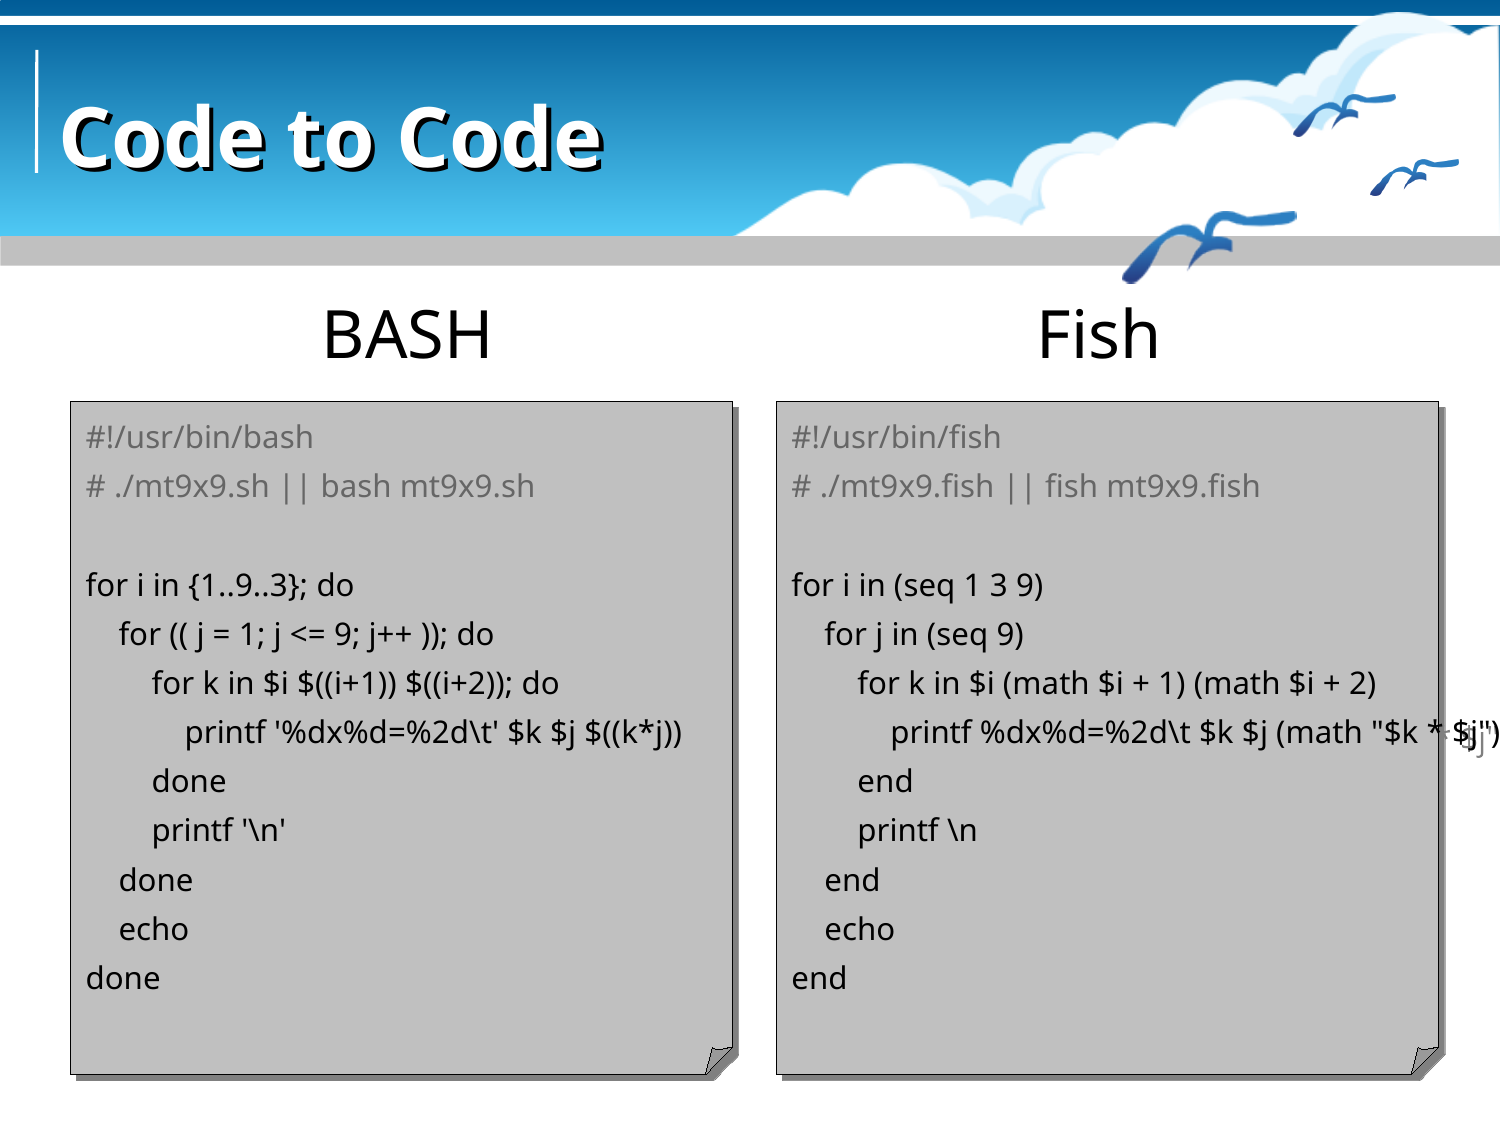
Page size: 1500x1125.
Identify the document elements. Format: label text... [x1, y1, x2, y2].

text_box #!/usr/bin/fish # ./mt9x9.fish || fish mt9x9.fish for i in (seq 1 3 9) for j in (seq 9) for k in $i (math $i + 1) (math $i + 2) printf %dx%d=%2d\t $k $j (math "$k * $j") end printf \n end echo end [776, 401, 1439, 1075]
title Code to Code [59, 86, 1465, 186]
text_box Fish [1021, 283, 1223, 388]
text_box BASH [307, 283, 579, 388]
text_box #!/usr/bin/bash # ./mt9x9.sh || bash mt9x9.sh for i in {1..9..3}; do for (( j = 1; j <= 9; j++ )); do for k in $i $((i+1)) $((i+2)); do printf '%dx%d=%2d\t' $k $j $((k*j)) done printf '\n' done echo done [70, 401, 733, 1075]
picture [730, 12, 1500, 284]
